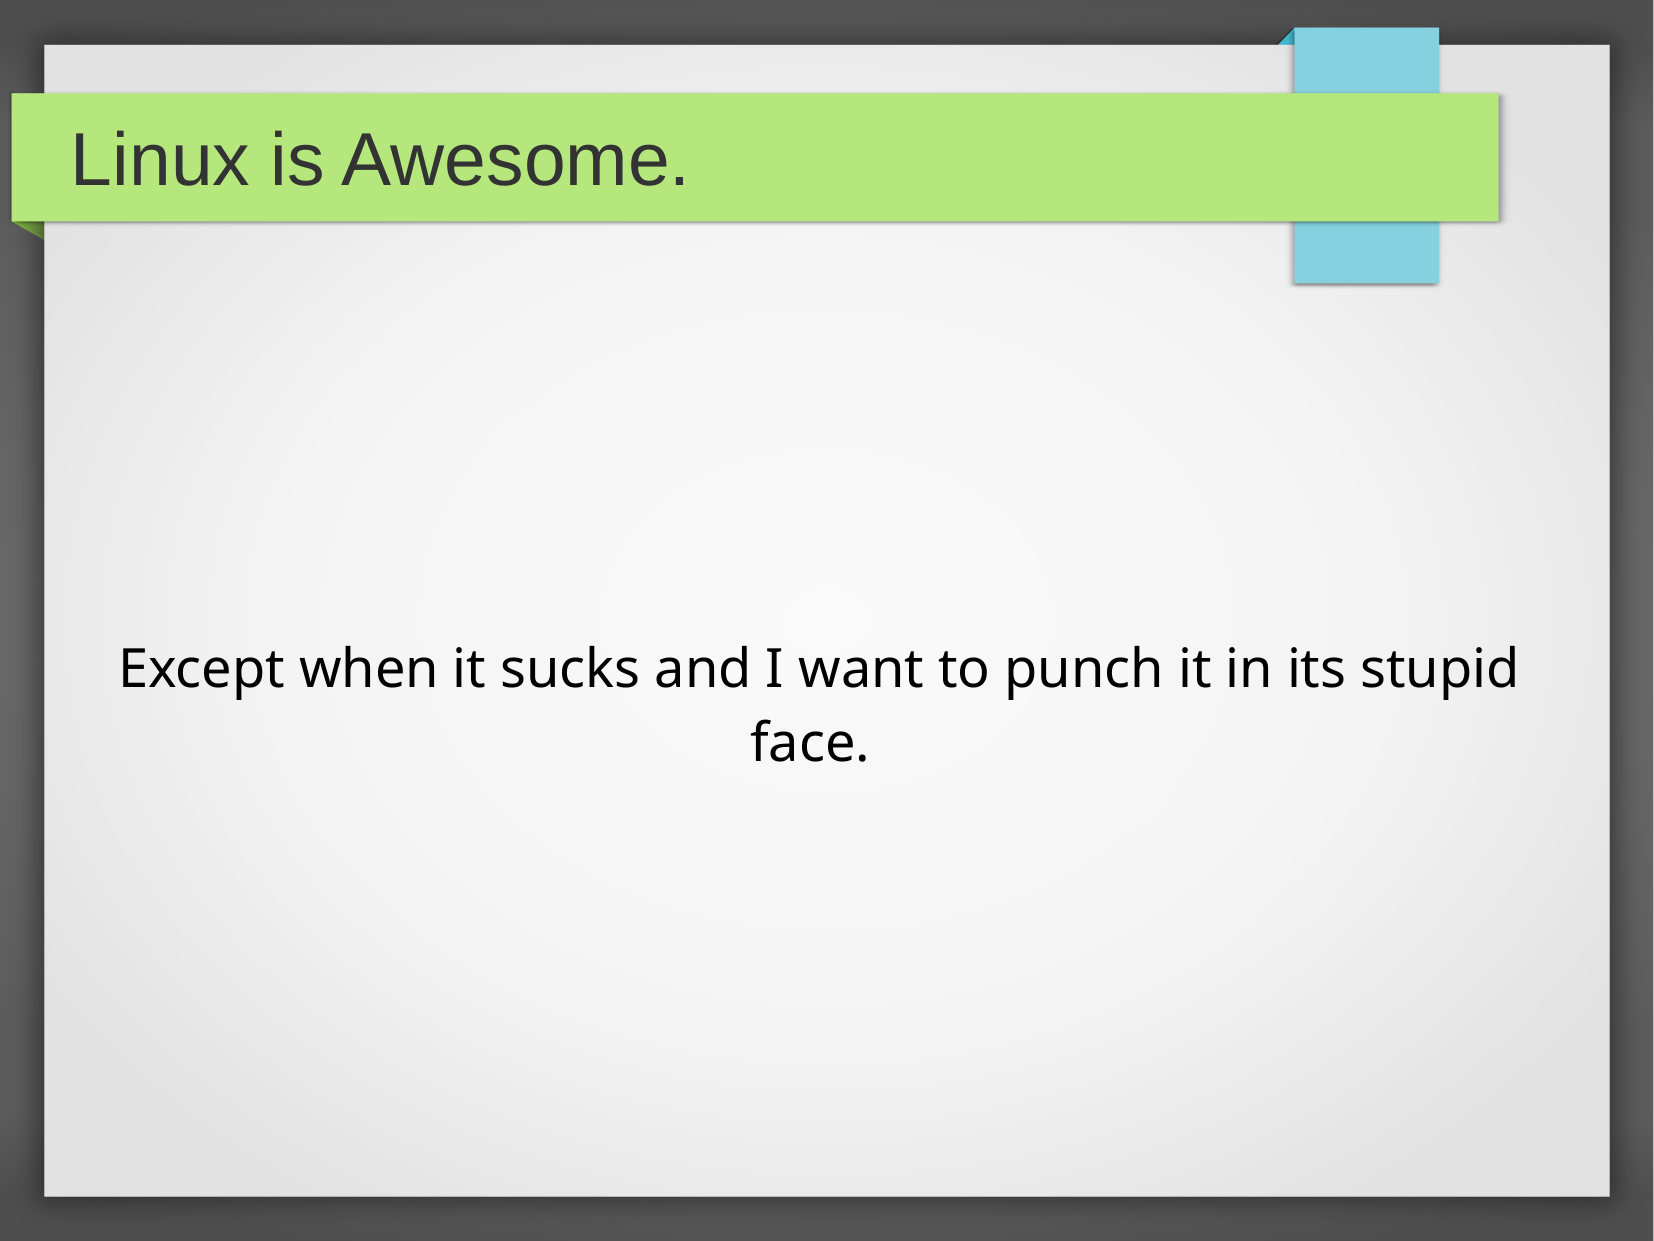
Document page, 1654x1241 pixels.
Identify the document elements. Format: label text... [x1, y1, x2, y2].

title Linux is Awesome. [70, 106, 1229, 213]
subtitle Except when it sucks and I want to punch it in its stupid face. [82, 343, 1538, 1063]
picture [0, 0, 1654, 1241]
